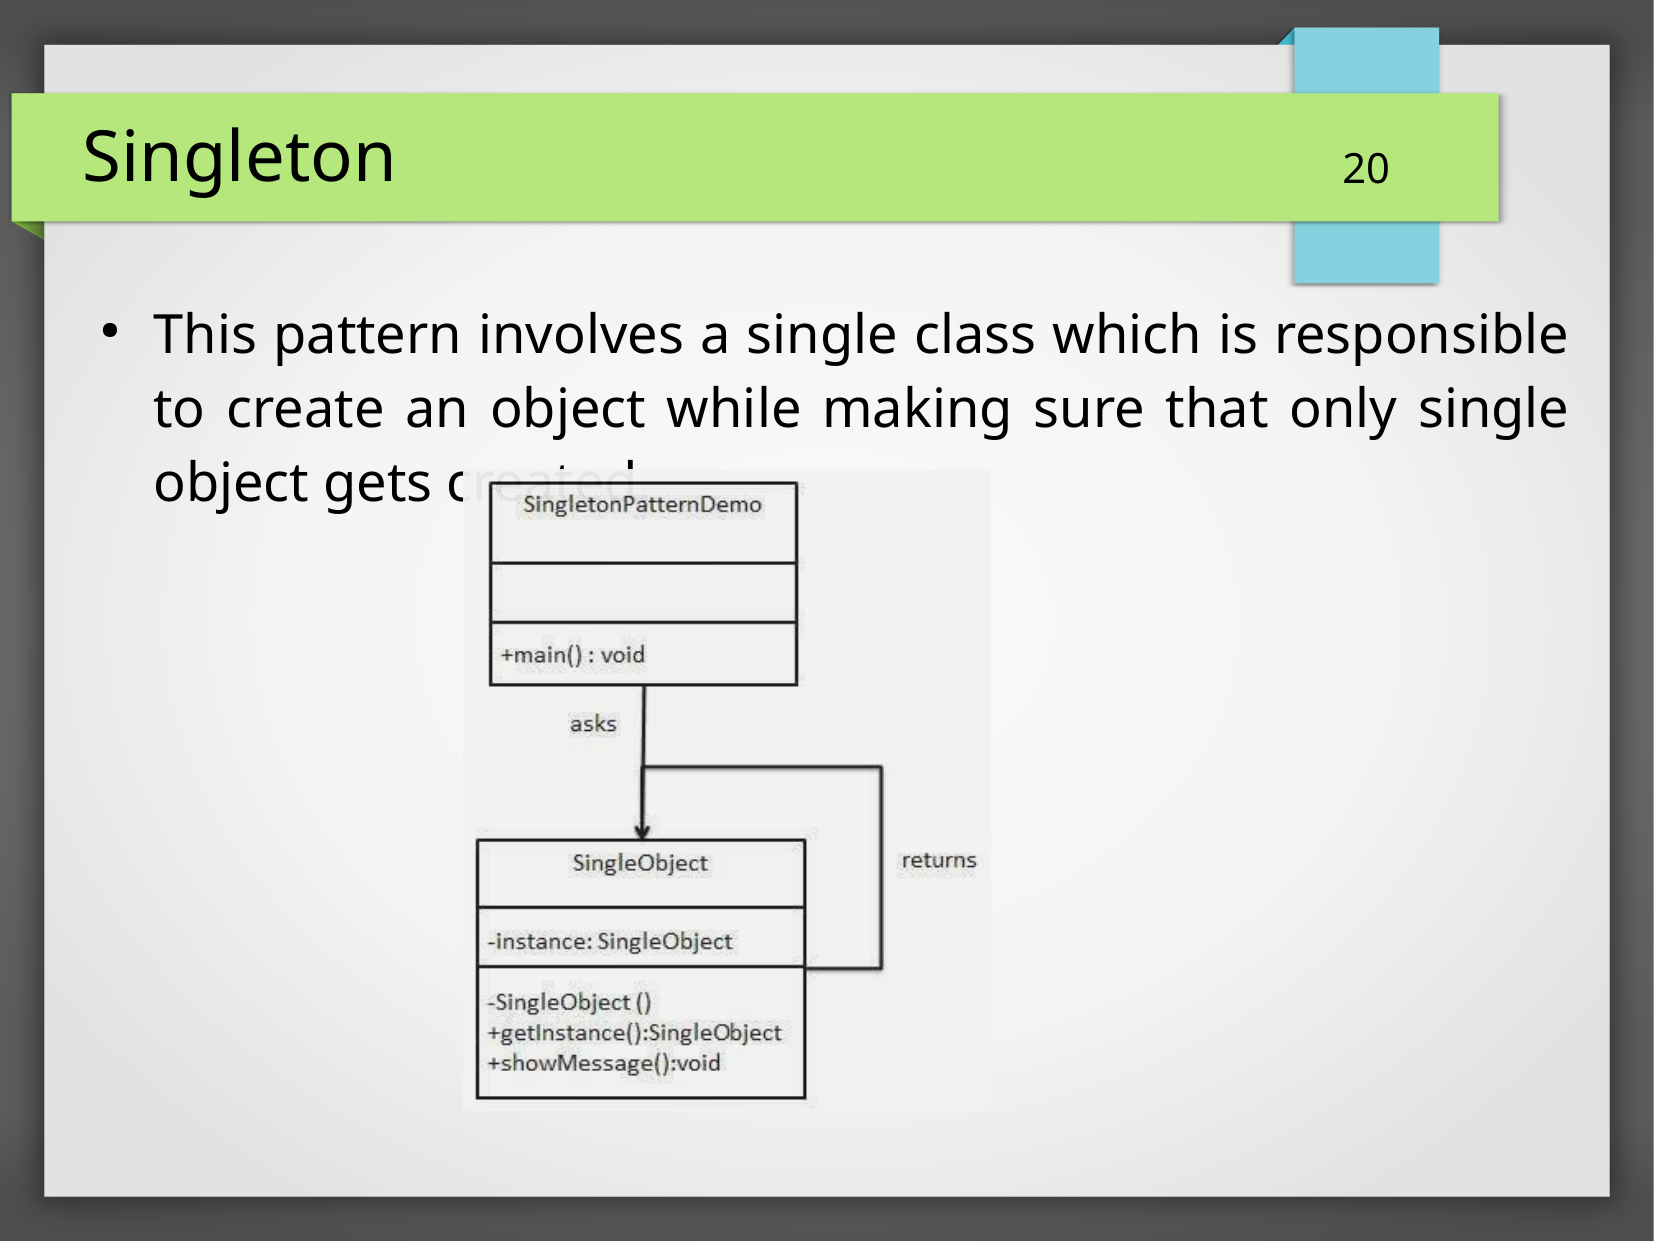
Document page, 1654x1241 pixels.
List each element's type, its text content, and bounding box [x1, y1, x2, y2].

list This pattern involves a single class which is responsible to create an object while making sure that only single object gets created. [82, 295, 1571, 1015]
text_box <number> [1254, 131, 1479, 207]
title Singleton [82, 94, 1264, 213]
picture [0, 0, 1654, 1241]
